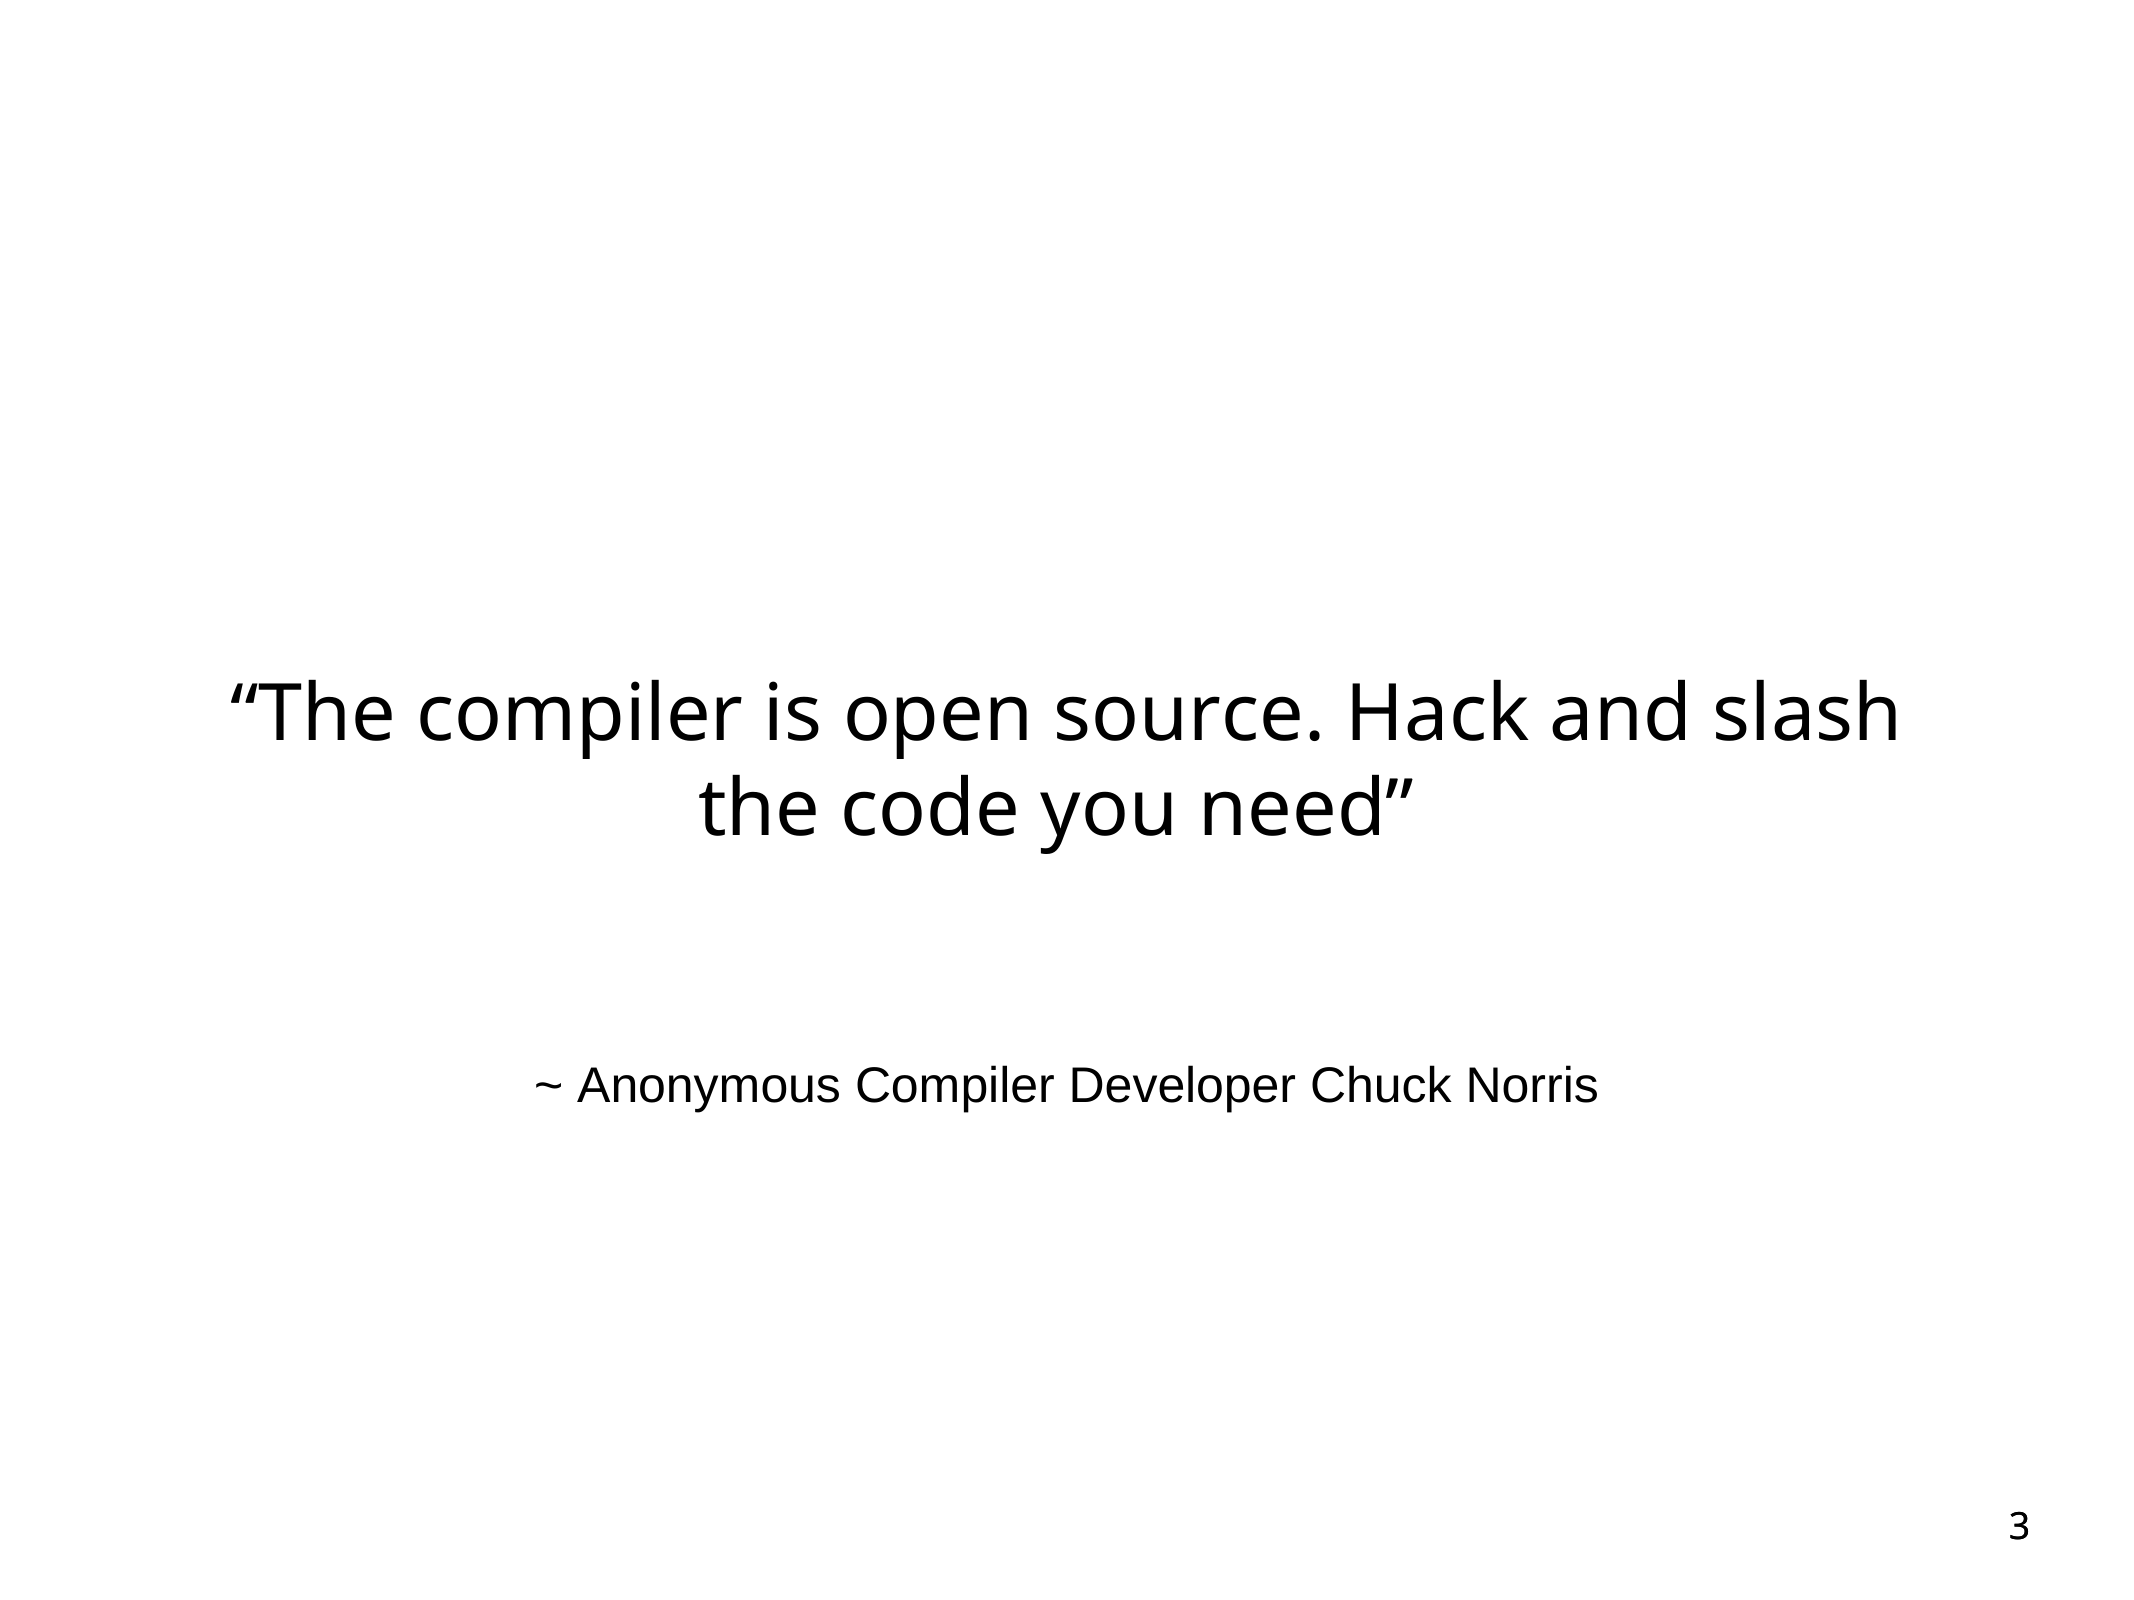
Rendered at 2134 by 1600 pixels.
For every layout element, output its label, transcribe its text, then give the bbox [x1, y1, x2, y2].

text_box <number> [1985, 1493, 2055, 1557]
text_box ~ Anonymous Compiler Developer Chuck Norris [208, 1043, 1925, 1121]
text_box “The compiler is open source. Hack and slash the code you need” [208, 652, 1925, 860]
